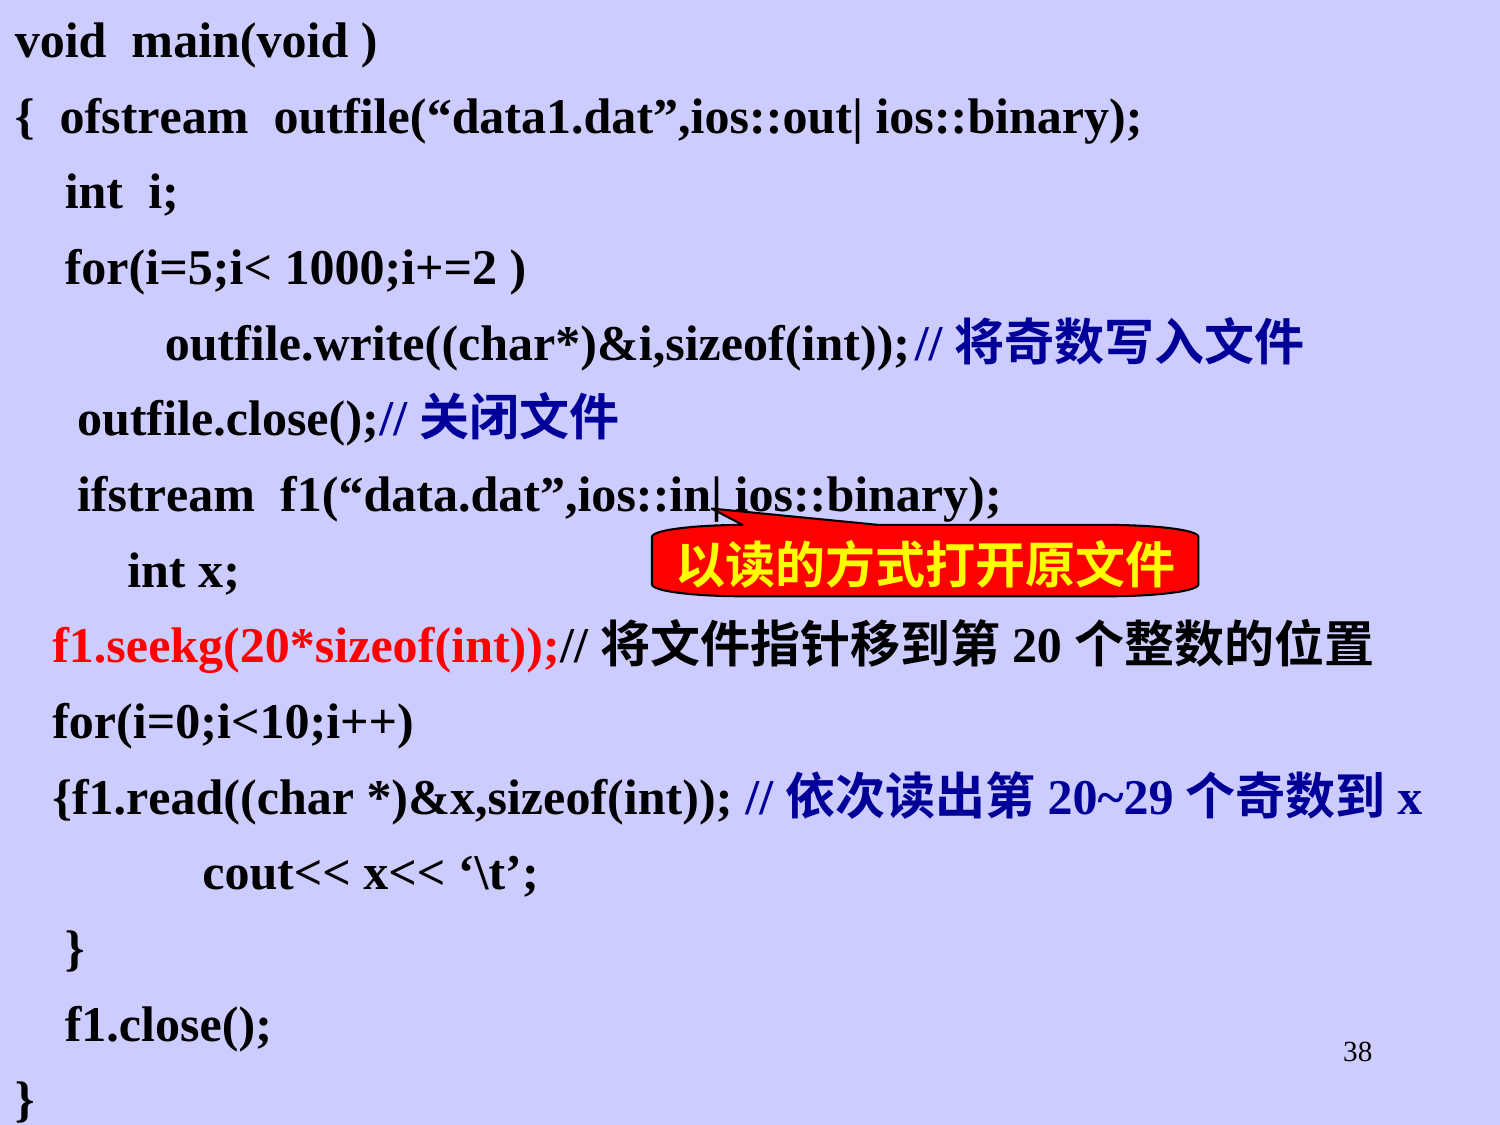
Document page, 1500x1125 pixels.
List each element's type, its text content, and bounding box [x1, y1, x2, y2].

text_box 以读的方式打开原文件 [651, 508, 1199, 597]
text_box void main(void ) { ofstream outfile(“data1.dat”,ios::out| ios::binary); int i; for(i=5;i< 1000;i+=2 ) outfile.write((char*)&i,sizeof(int)); //将奇数写入文件 outfile.close();//关闭文件 ifstream f1(“data.dat”,ios::in| ios::binary); int x; f1.seekg(20*sizeof(int));//将文件指针移到第20个整数的位置 for(i=0;i<10;i++) {f1.read((char *)&x,sizeof(int)); //依次读出第20~29个奇数到x cout<< x<< ‘\t’; } f1.close(); } [0, 0, 1450, 1125]
